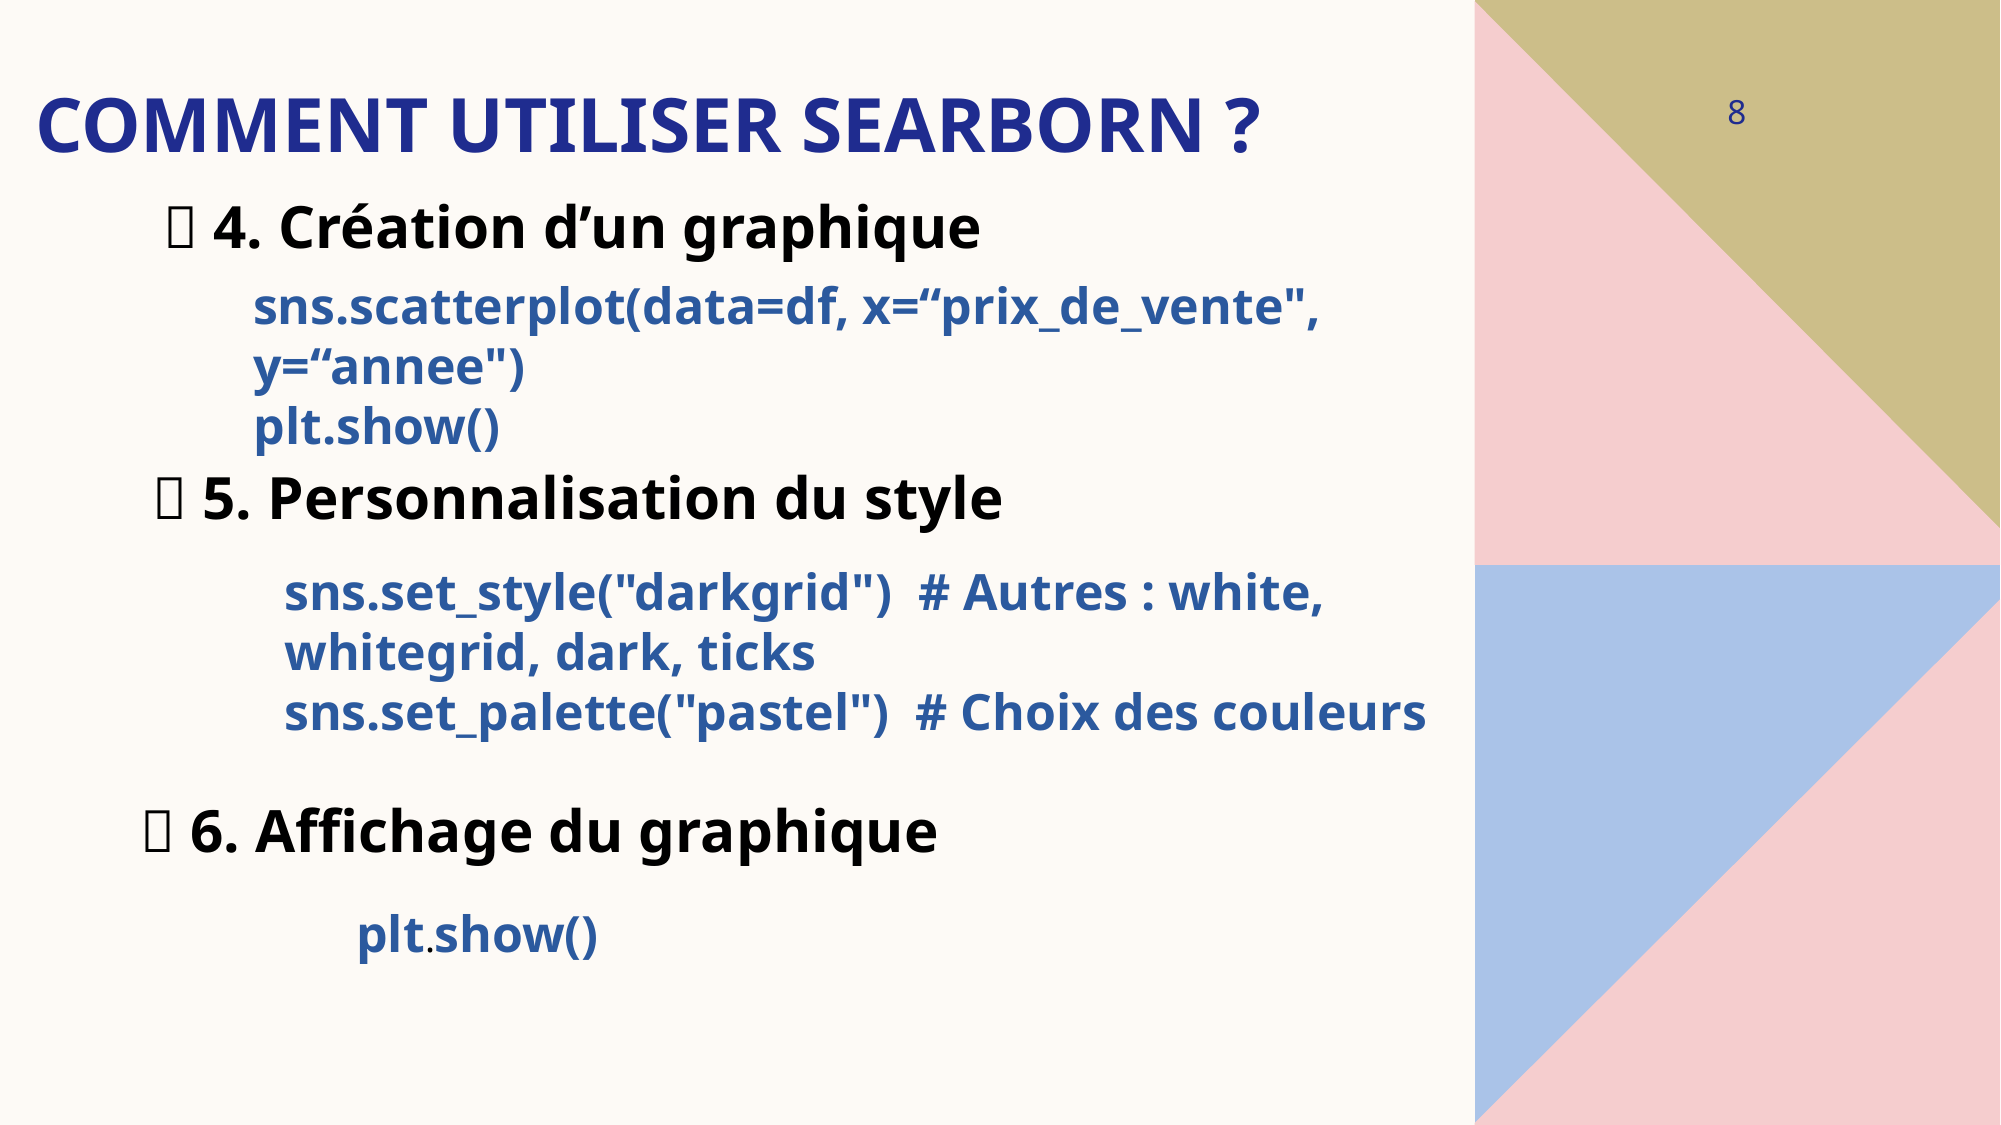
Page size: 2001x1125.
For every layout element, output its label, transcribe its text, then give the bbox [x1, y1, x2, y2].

text_box sns.set_style("darkgrid") # Autres : white, whitegrid, dark, ticks sns.set_palette("pastel") # Choix des couleurs [269, 552, 1476, 750]
text_box 🔹 5. Personnalisation du style [137, 453, 1143, 540]
title Comment utiliser Searborn ? [19, 78, 1476, 156]
text_box 🔹 4. Création d’un graphique [148, 182, 1378, 339]
text_box plt.show() [341, 895, 1347, 972]
text_box sns.scatterplot(data=df, x=“prix_de_vente", y=“annee") plt.show() [238, 266, 1506, 403]
text_box 🔹 6. Affichage du graphique [125, 786, 1131, 873]
text_box [1712, 75, 1875, 153]
